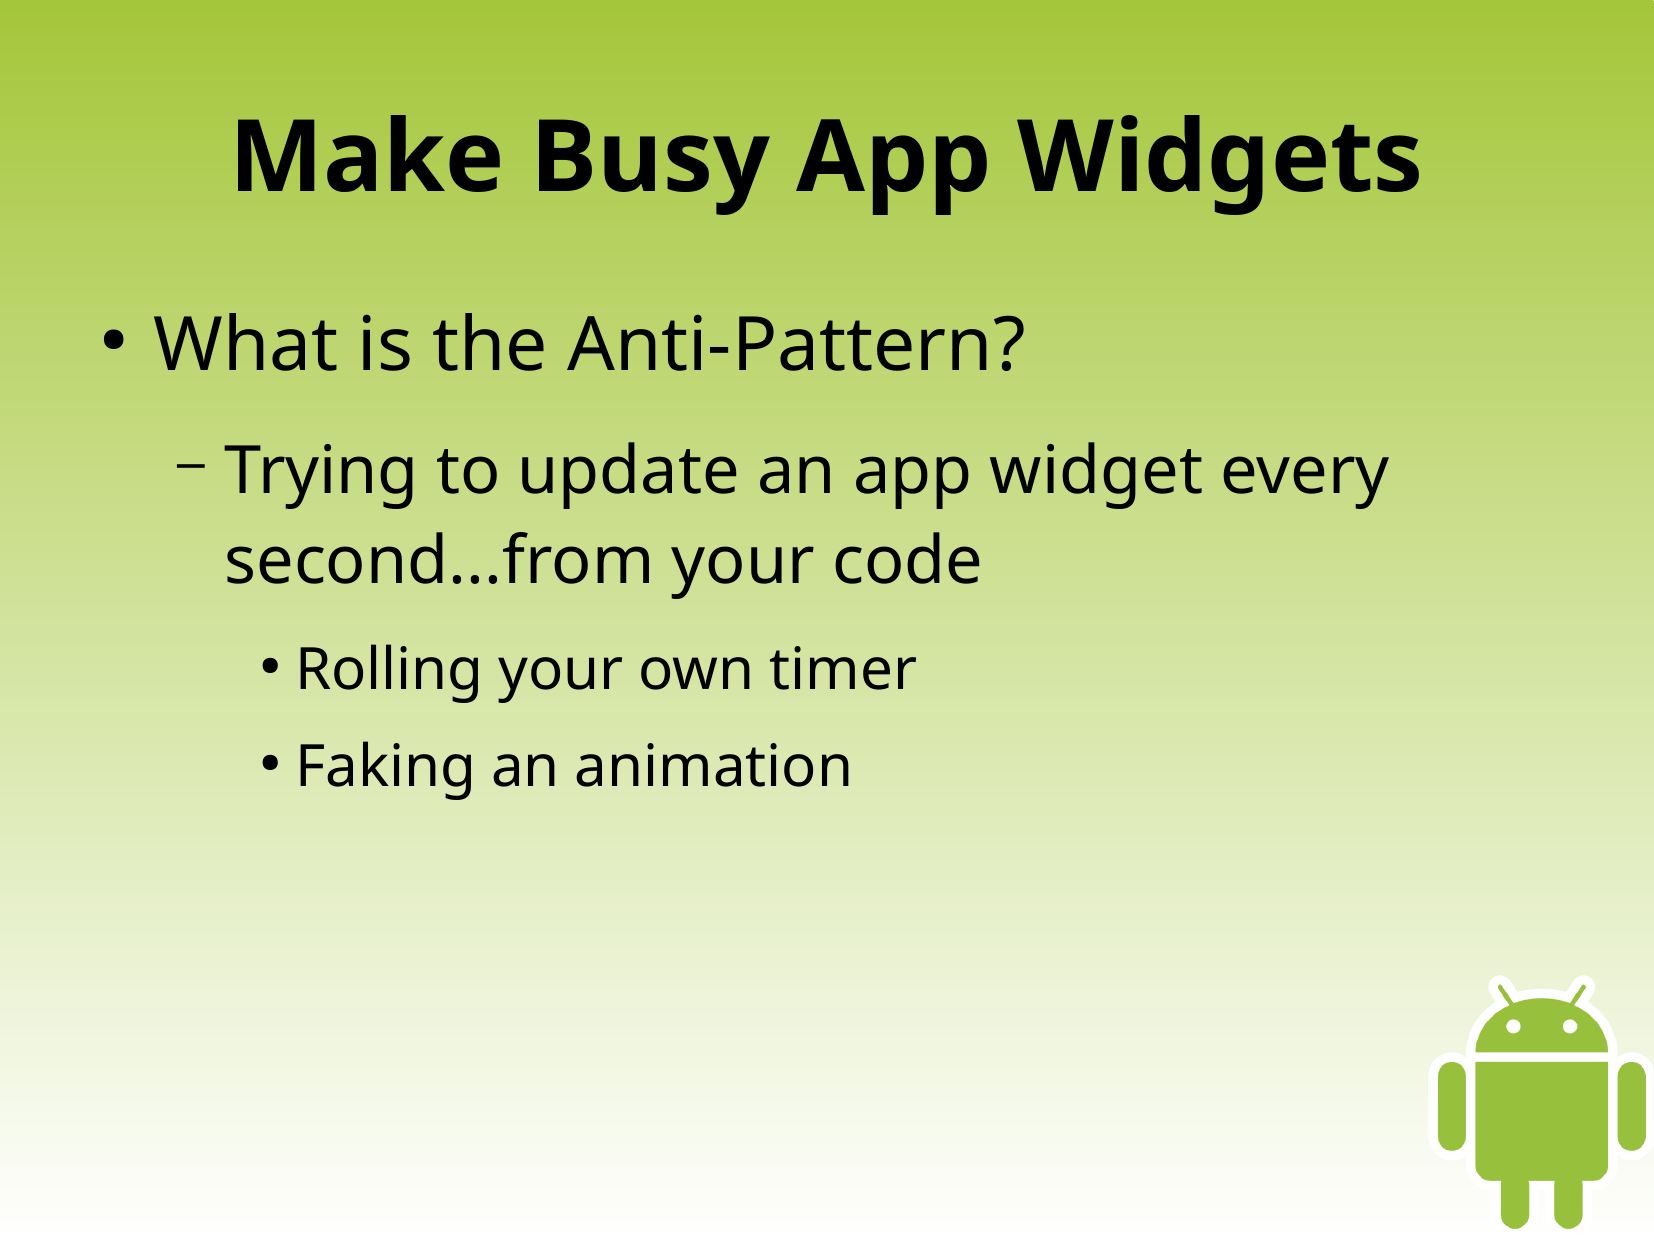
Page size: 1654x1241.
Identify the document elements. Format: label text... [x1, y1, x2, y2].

picture [1428, 975, 1654, 1238]
title Make Busy App Widgets [82, 56, 1571, 250]
list What is the Anti-Pattern? Trying to update an app widget every second...from your code Rolling your own timer Faking an animation [82, 290, 1571, 1094]
